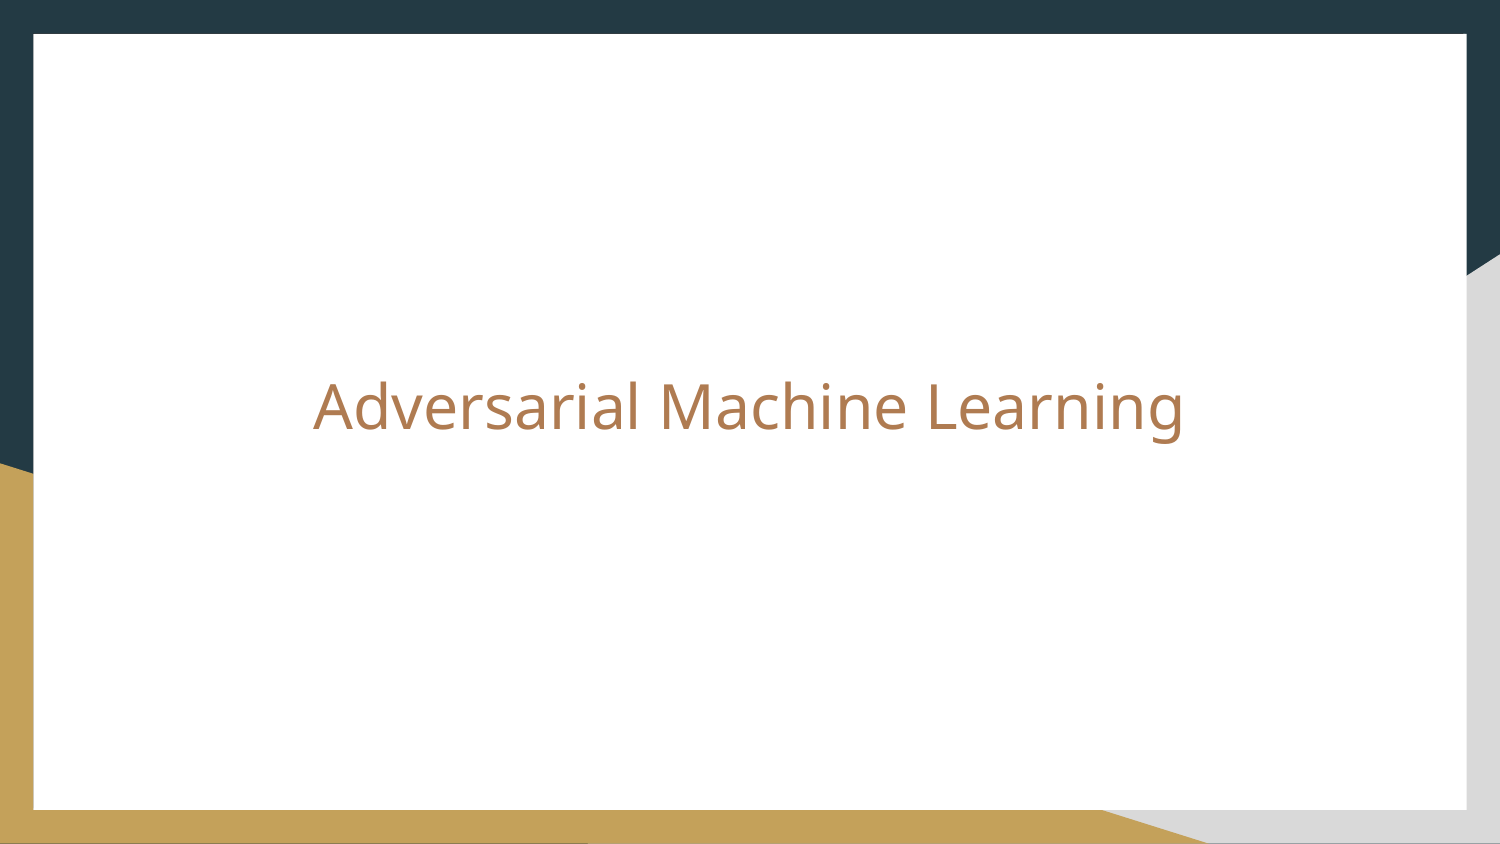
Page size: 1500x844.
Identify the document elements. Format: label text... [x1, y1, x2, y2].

title Adversarial Machine Learning [134, 352, 1366, 509]
